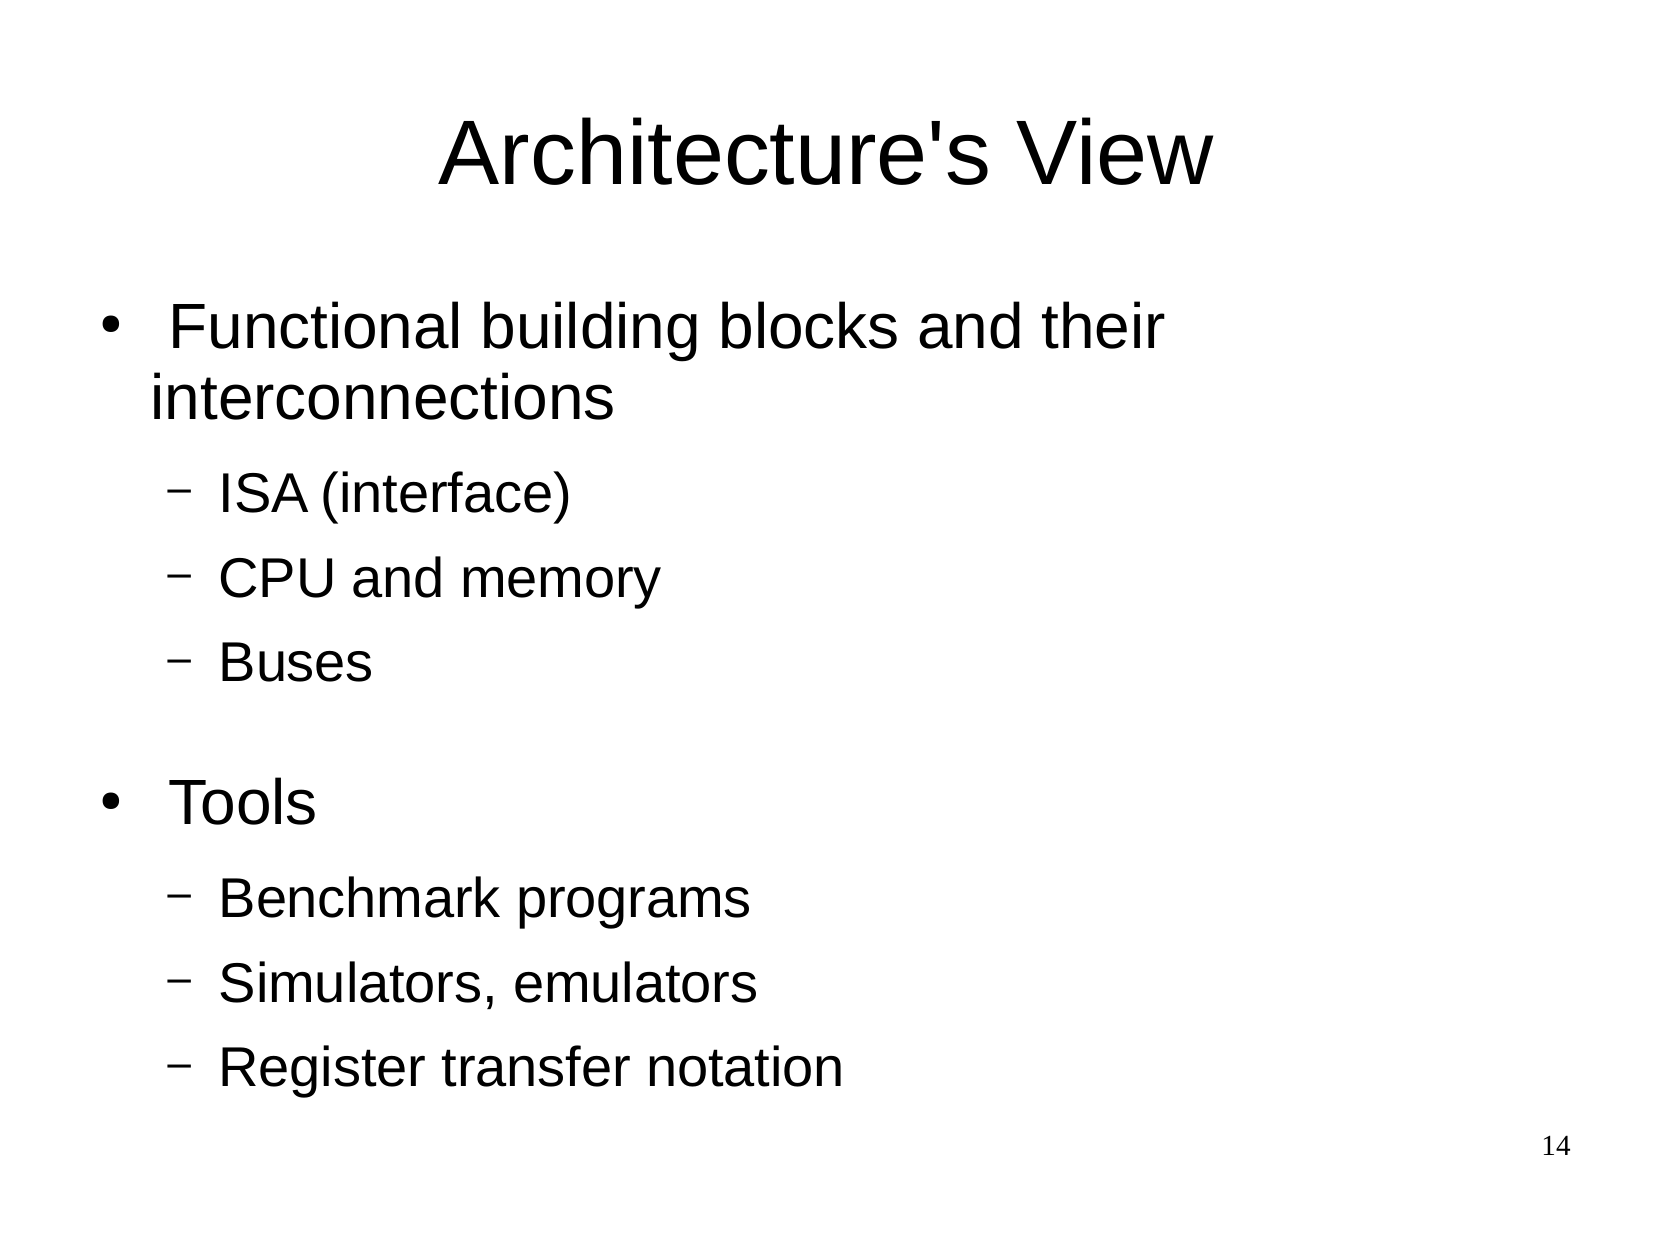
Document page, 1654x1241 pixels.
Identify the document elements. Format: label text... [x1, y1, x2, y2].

title Architecture's View [82, 49, 1571, 257]
list Functional building blocks and their interconnections ISA (interface) CPU and memory Buses Tools Benchmark programs Simulators, emulators Register transfer notation [82, 290, 1538, 1106]
